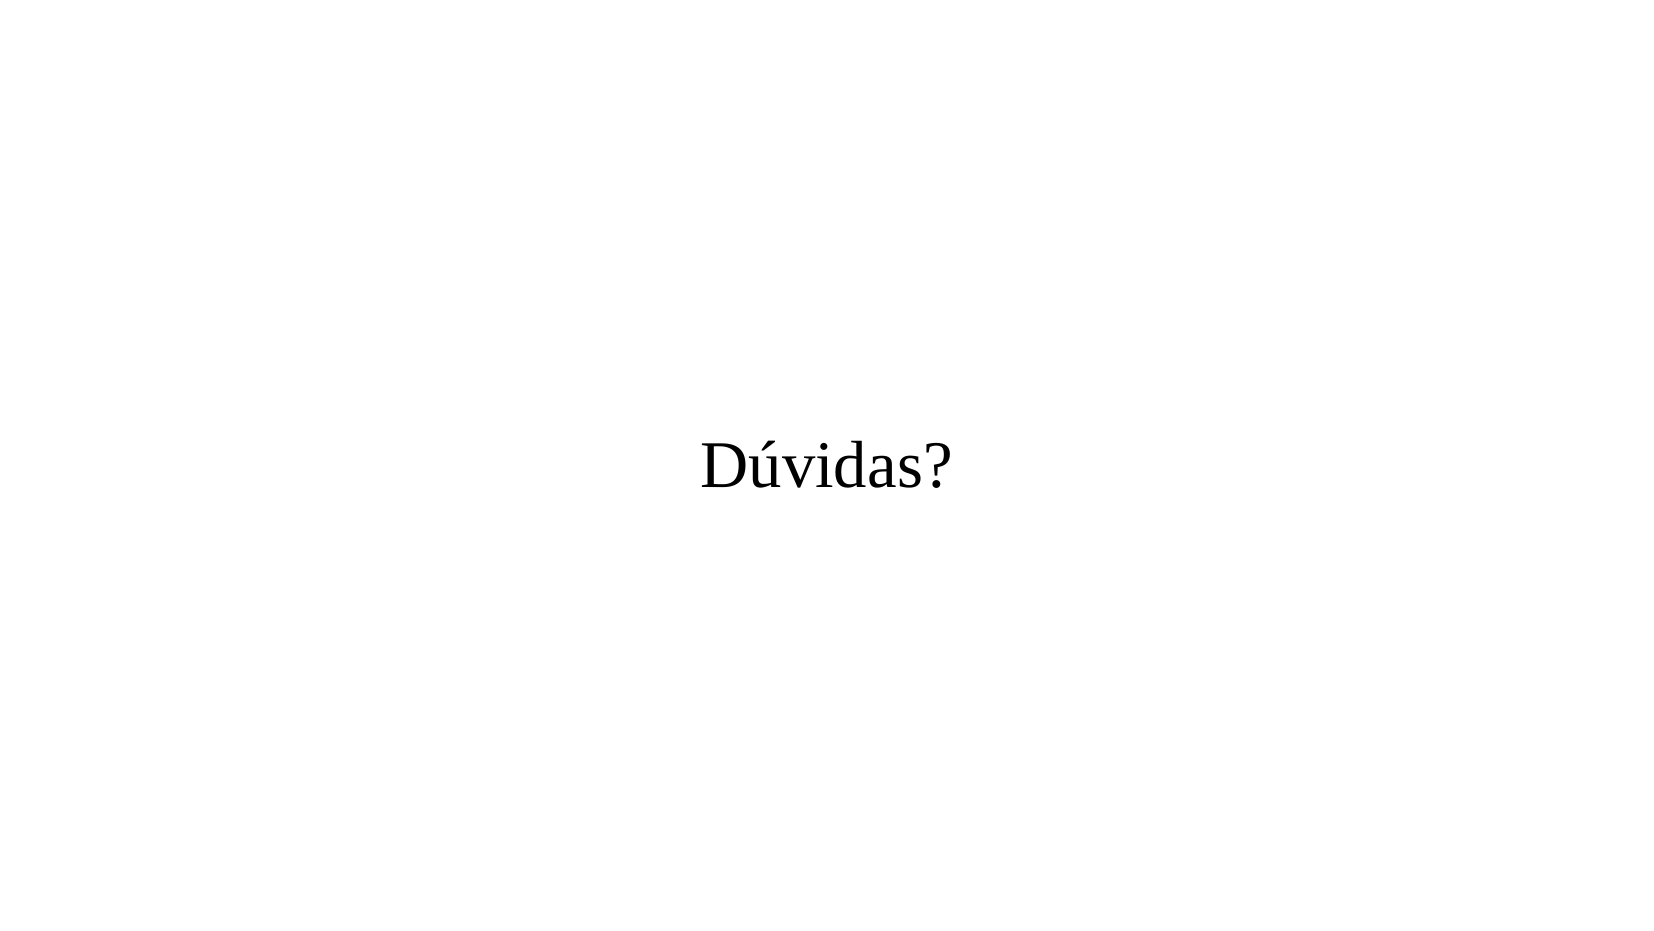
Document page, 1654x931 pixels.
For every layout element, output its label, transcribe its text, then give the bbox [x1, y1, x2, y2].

subtitle Dúvidas? [700, 105, 954, 826]
